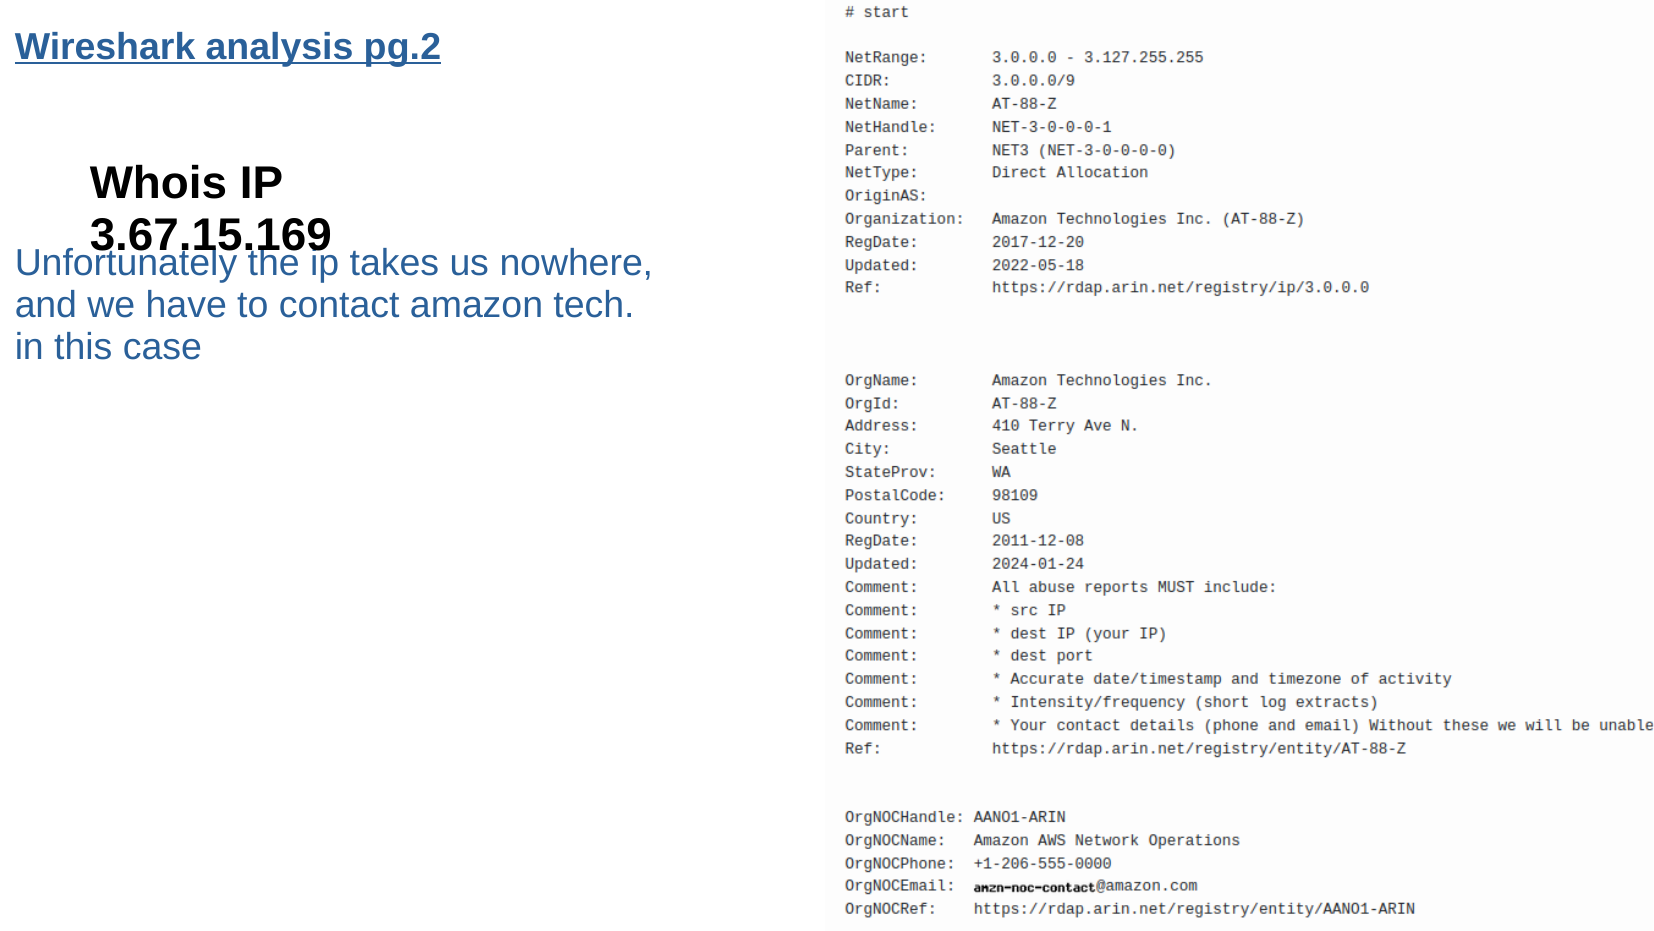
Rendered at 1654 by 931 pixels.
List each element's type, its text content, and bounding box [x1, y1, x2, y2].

text_box Unfortunately the ip takes us nowhere, and we have to contact amazon tech. in this case [0, 234, 825, 376]
text_box Wireshark analysis pg.2 [0, 18, 825, 113]
text_box Whois IP 3.67.15.169 [75, 150, 552, 265]
picture [825, 0, 1654, 931]
